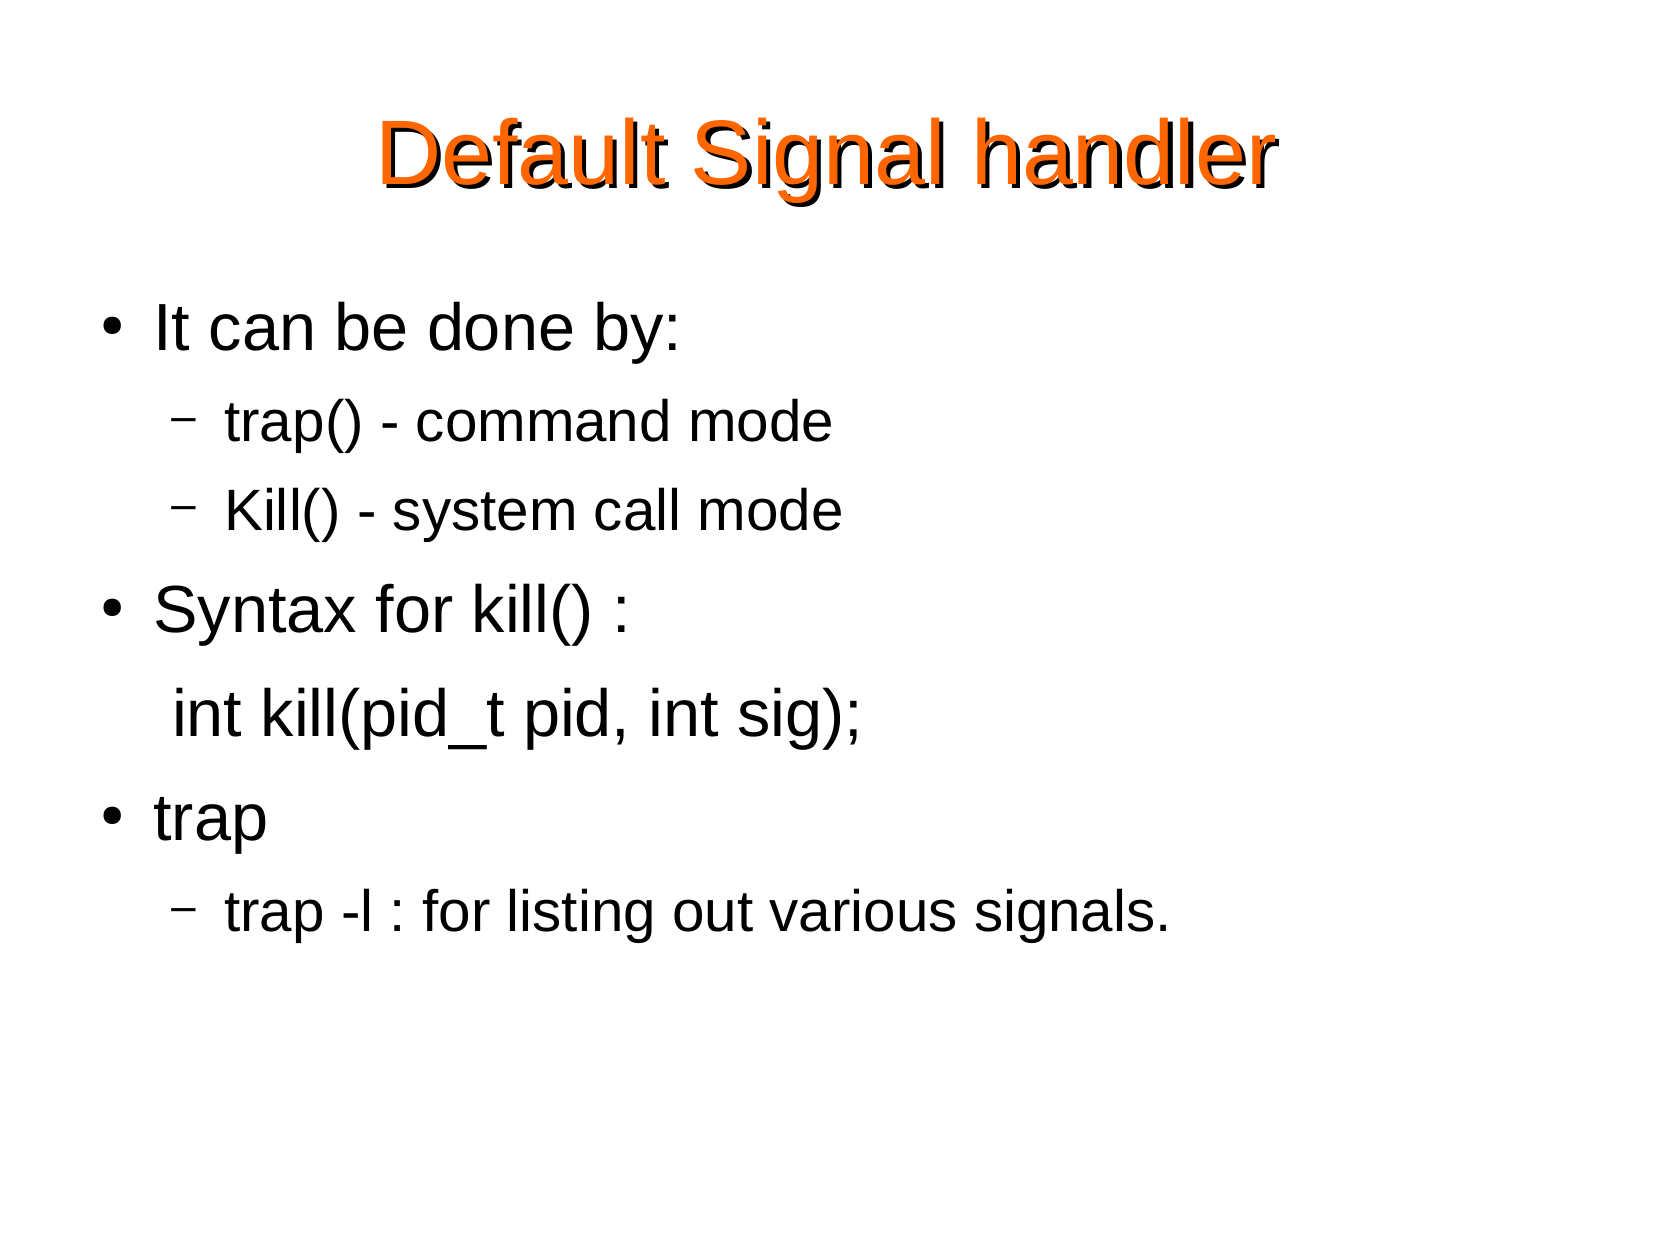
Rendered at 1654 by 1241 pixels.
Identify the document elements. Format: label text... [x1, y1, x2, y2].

title Default Signal handler [82, 49, 1571, 257]
list It can be done by: trap() - command mode Kill() - system call mode Syntax for kill() : int kill(pid_t pid, int sig); trap trap -l : for listing out various signals. [82, 290, 1571, 1010]
